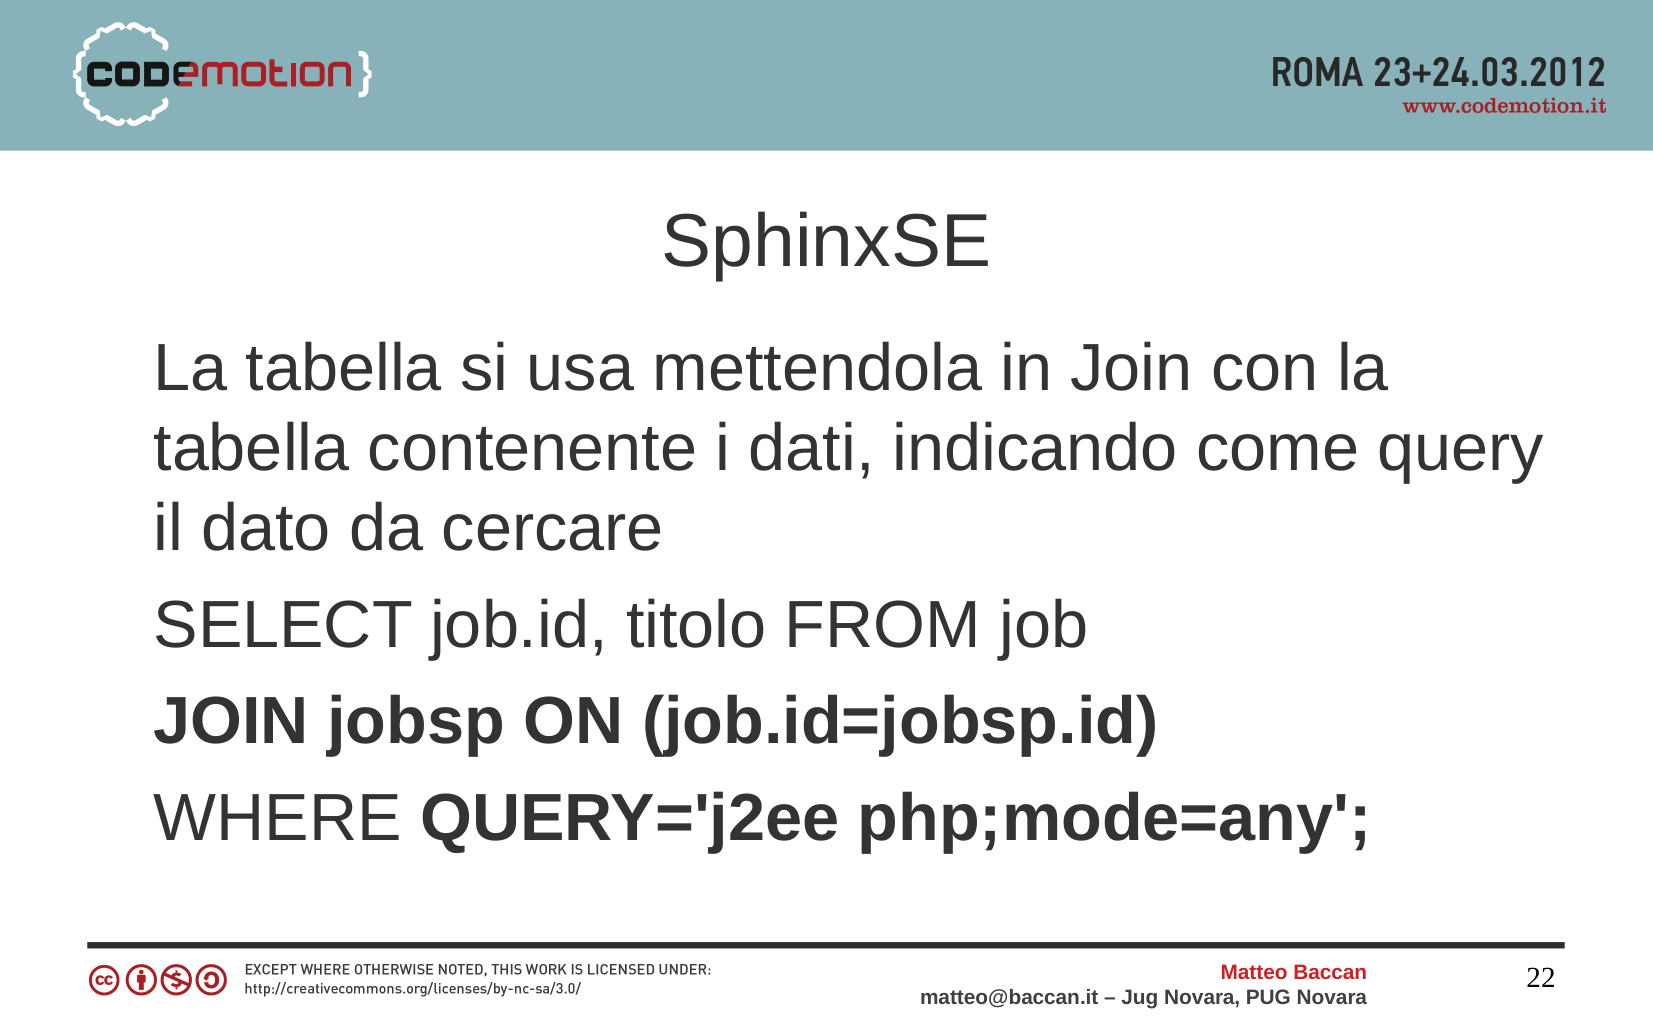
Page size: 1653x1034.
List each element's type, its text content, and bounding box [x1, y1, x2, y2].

title SphinxSE [82, 173, 1571, 299]
list La tabella si usa mettendola in Join con la tabella contenente i dati, indicando come query il dato da cercare SELECT job.id, titolo FROM job JOIN jobsp ON (job.id=jobsp.id) WHERE QUERY='j2ee php;mode=any'; [82, 315, 1571, 902]
picture [0, 0, 1653, 1034]
